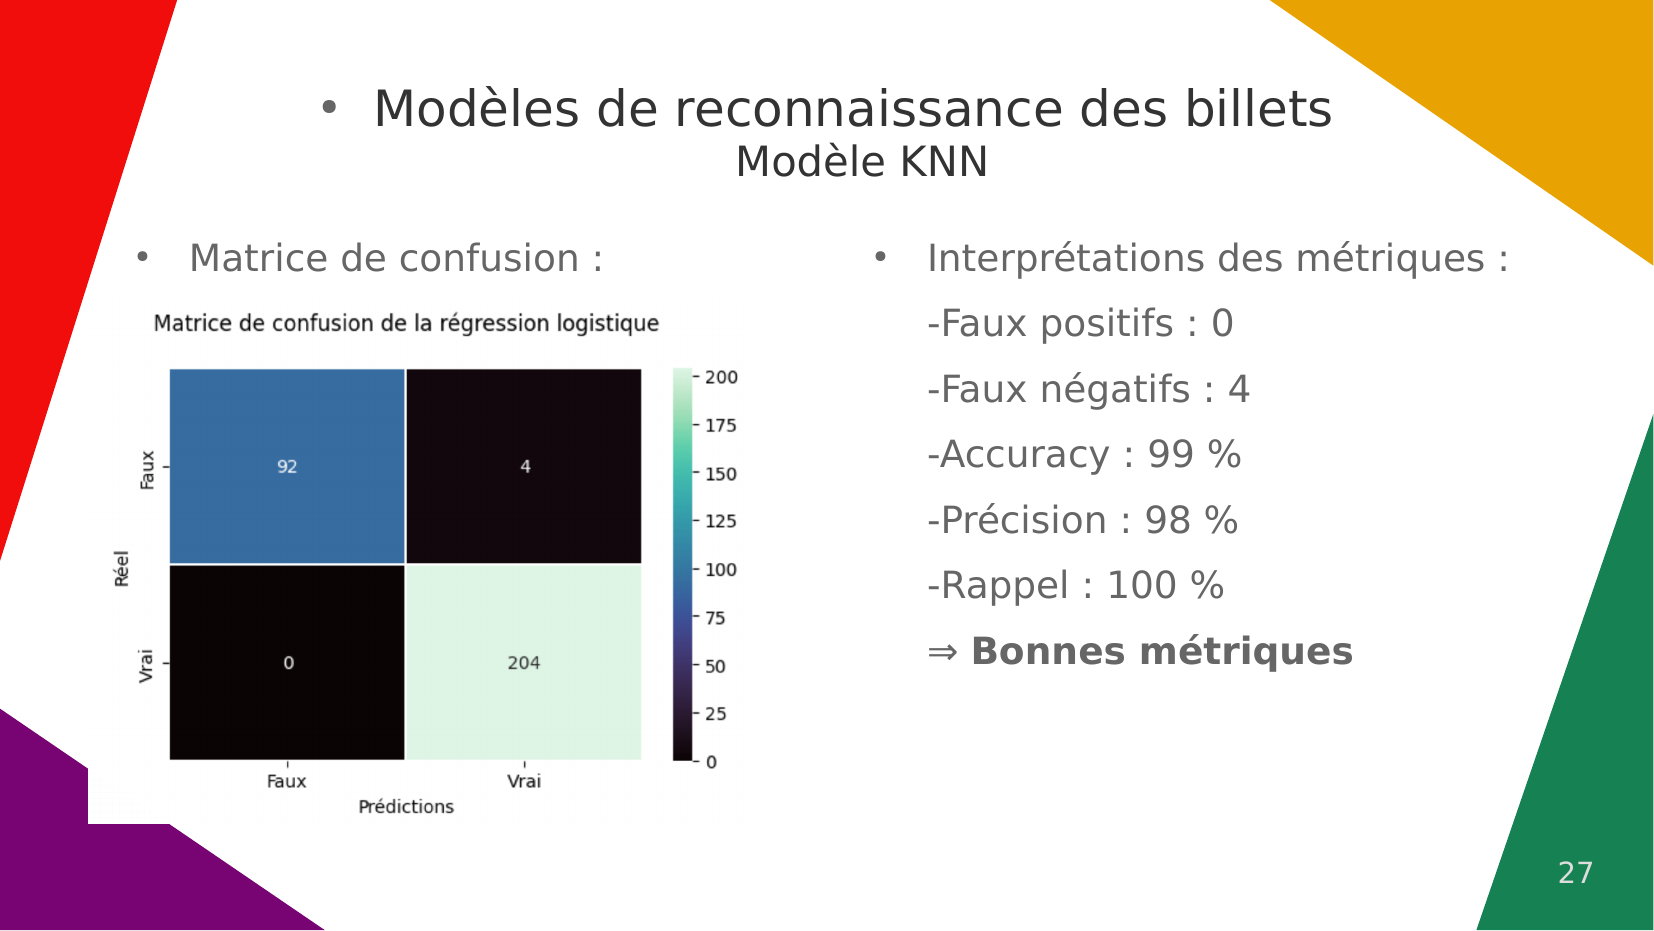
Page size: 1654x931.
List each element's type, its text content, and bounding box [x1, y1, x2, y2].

list Matrice de confusion : [118, 236, 621, 296]
list Interprétations des métriques : -Faux positifs : 0 -Faux négatifs : 4 -Accuracy : 99 % -Précision : 98 % -Rappel : 100 % ⇒ Bonnes métriques [856, 236, 1625, 680]
picture [88, 297, 744, 824]
title Modèles de reconnaissance des billets Modèle KNN [118, 59, 1536, 207]
